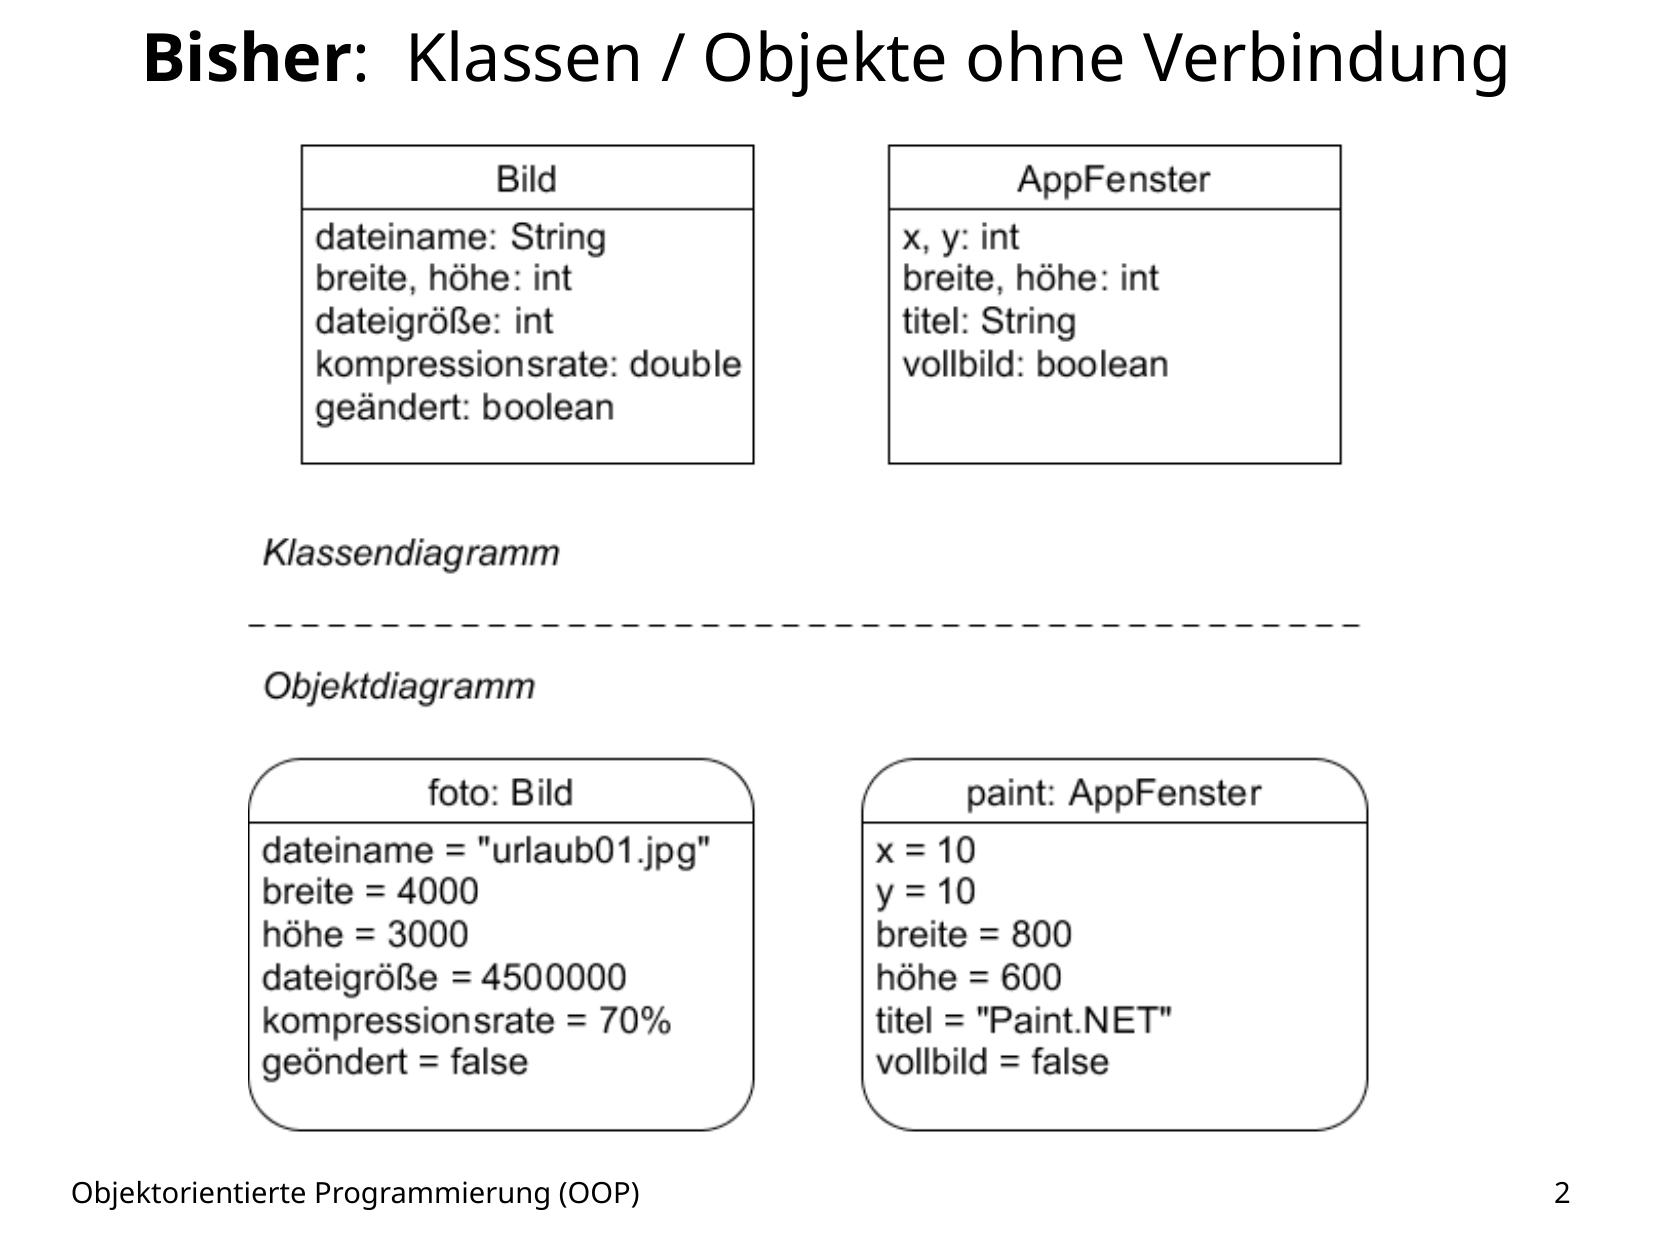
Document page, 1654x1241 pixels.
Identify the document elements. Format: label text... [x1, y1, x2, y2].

title Bisher: Klassen / Objekte ohne Verbindung [0, 5, 1654, 107]
picture [248, 143, 1371, 1134]
